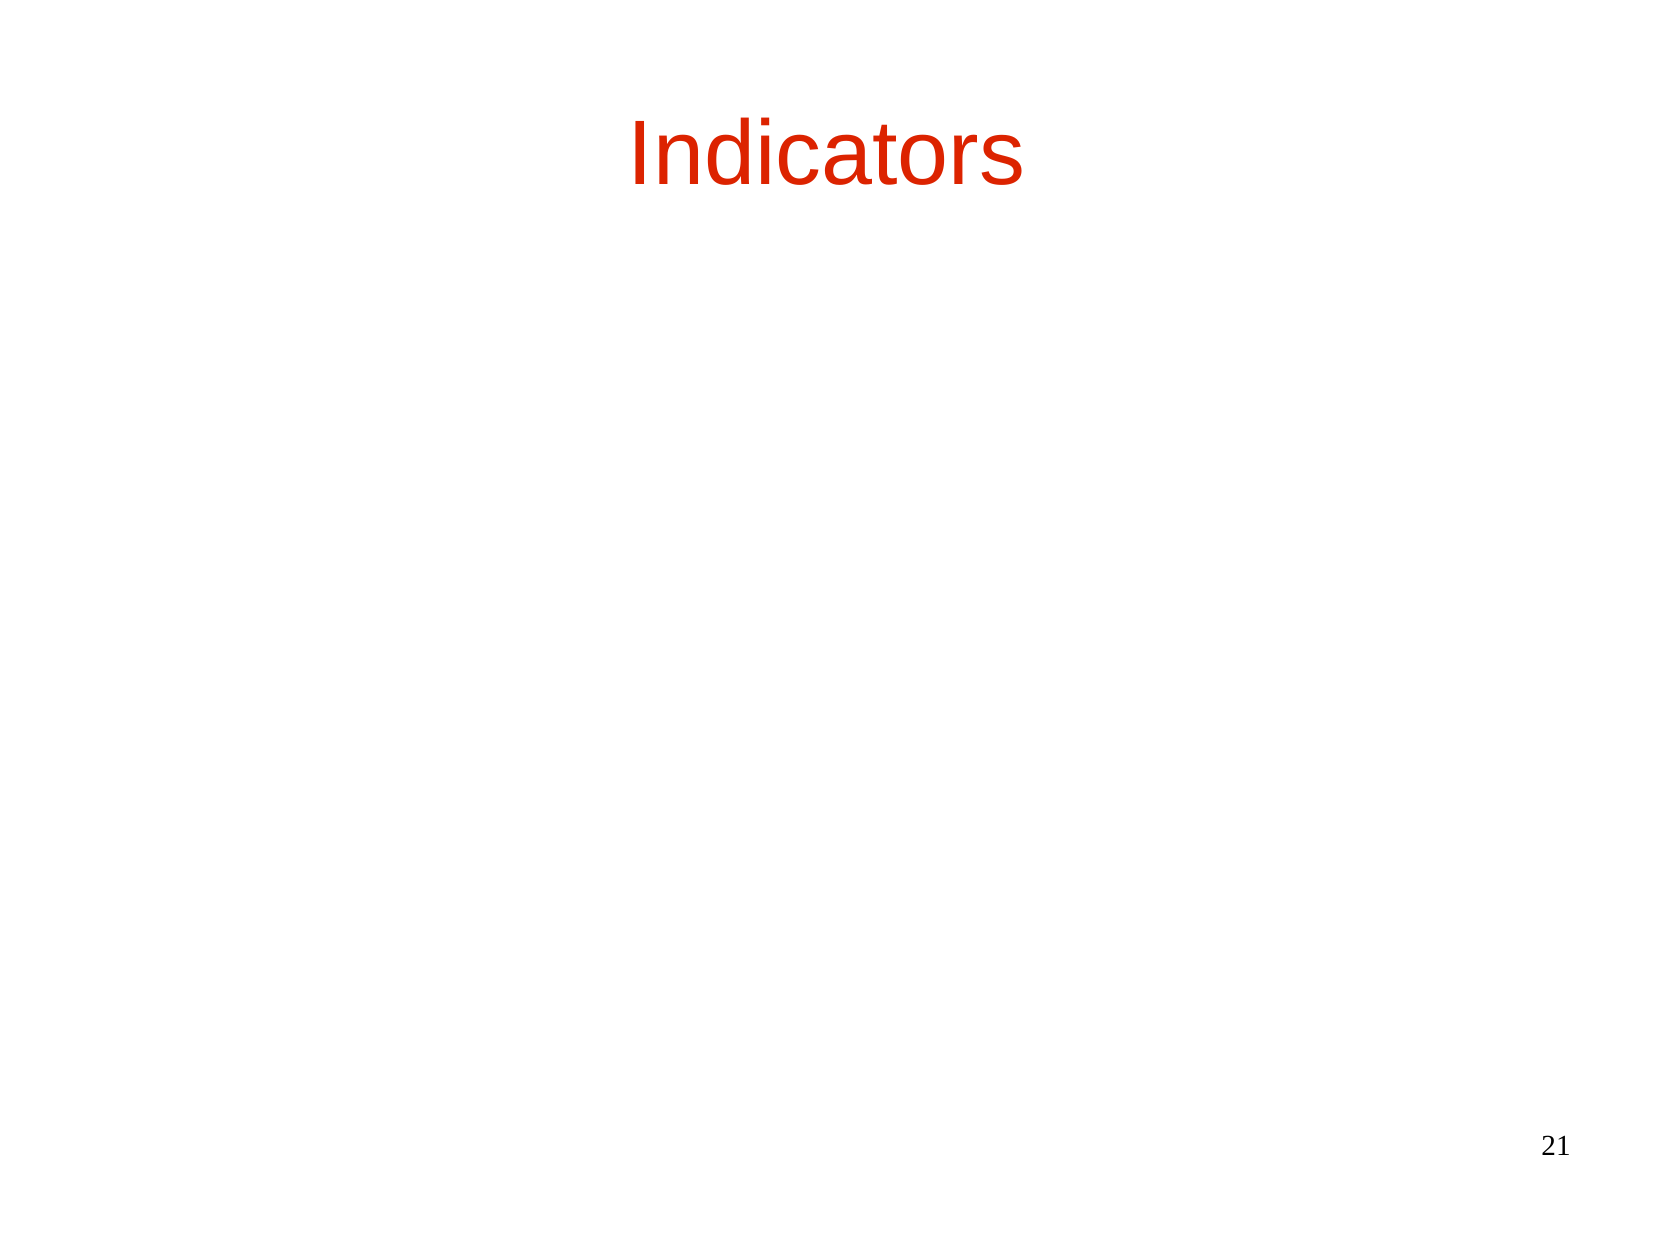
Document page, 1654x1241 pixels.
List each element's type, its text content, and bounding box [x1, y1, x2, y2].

title Indicators [82, 49, 1571, 257]
